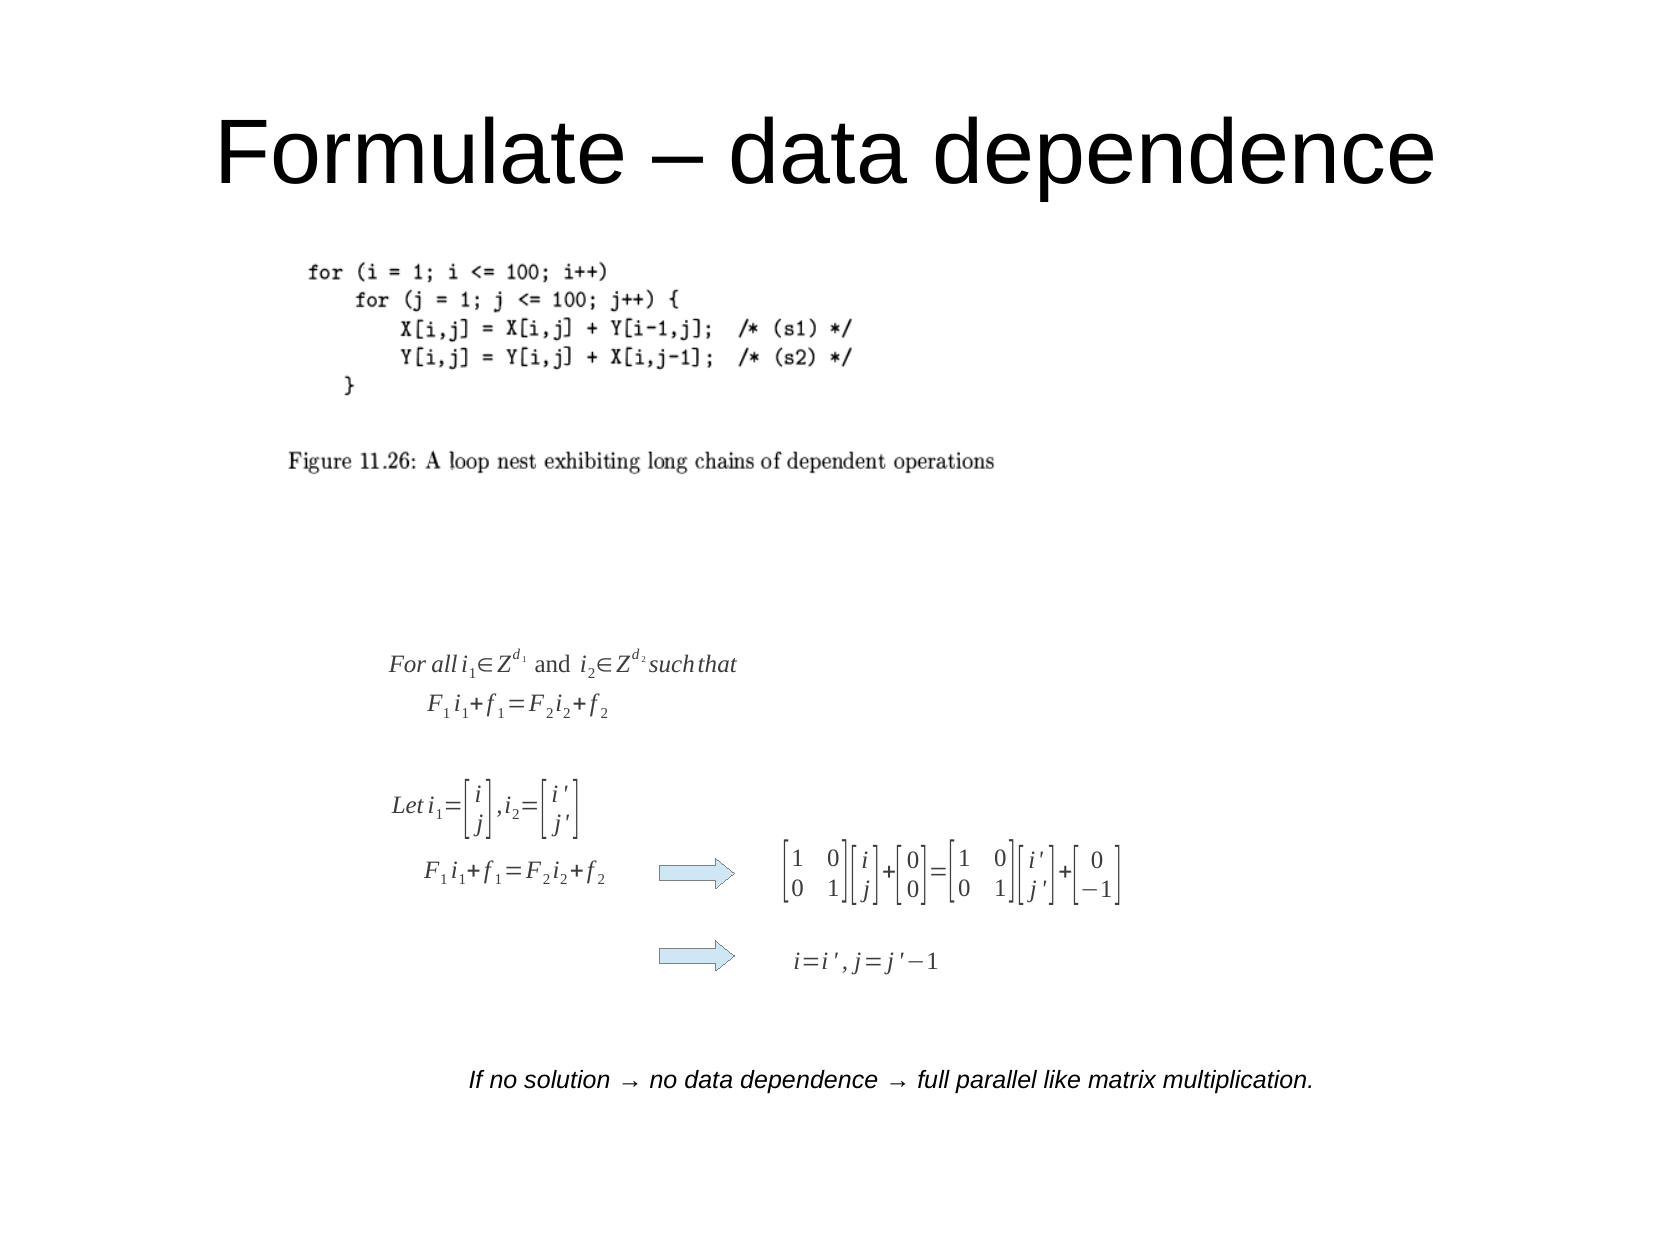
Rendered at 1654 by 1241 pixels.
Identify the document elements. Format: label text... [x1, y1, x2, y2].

text_box If no solution → no data dependence → full parallel like matrix multiplication. [435, 1035, 1351, 1126]
chart [775, 838, 1128, 906]
text_box [659, 940, 735, 971]
chart [383, 777, 586, 841]
chart [419, 690, 614, 722]
chart [381, 645, 745, 681]
title Formulate – data dependence [82, 49, 1571, 256]
picture [270, 252, 1006, 486]
chart [416, 856, 611, 888]
chart [787, 947, 945, 976]
text_box [659, 858, 735, 889]
